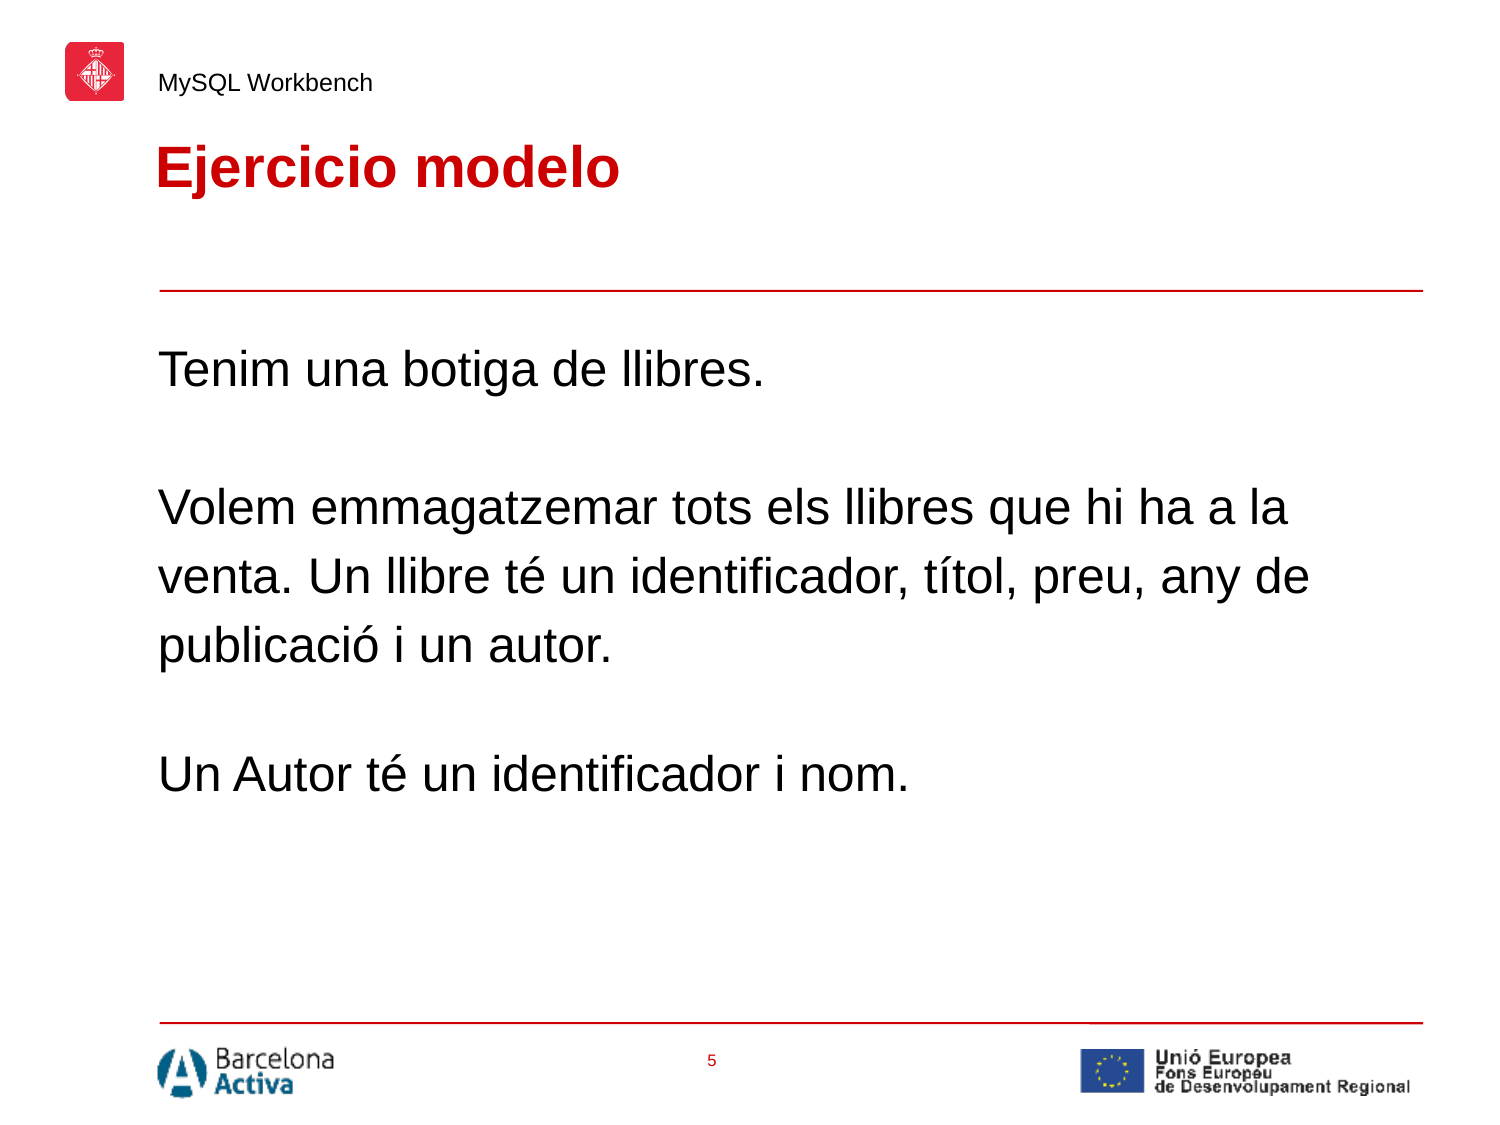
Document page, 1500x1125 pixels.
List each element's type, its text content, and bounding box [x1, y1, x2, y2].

picture [1080, 1049, 1411, 1096]
text_box Ejercicio modelo [140, 121, 1416, 268]
text_box MySQL Workbench [142, 58, 666, 104]
picture [147, 1034, 343, 1110]
picture [65, 42, 124, 101]
slide_number <number> [536, 1042, 887, 1103]
text_box Tenim una botiga de llibres. Volem emmagatzemar tots els llibres que hi ha a la venta. Un llibre té un identificador, títol, preu, any de publicació i un autor. Un Autor té un identificador i nom. [142, 319, 1446, 386]
